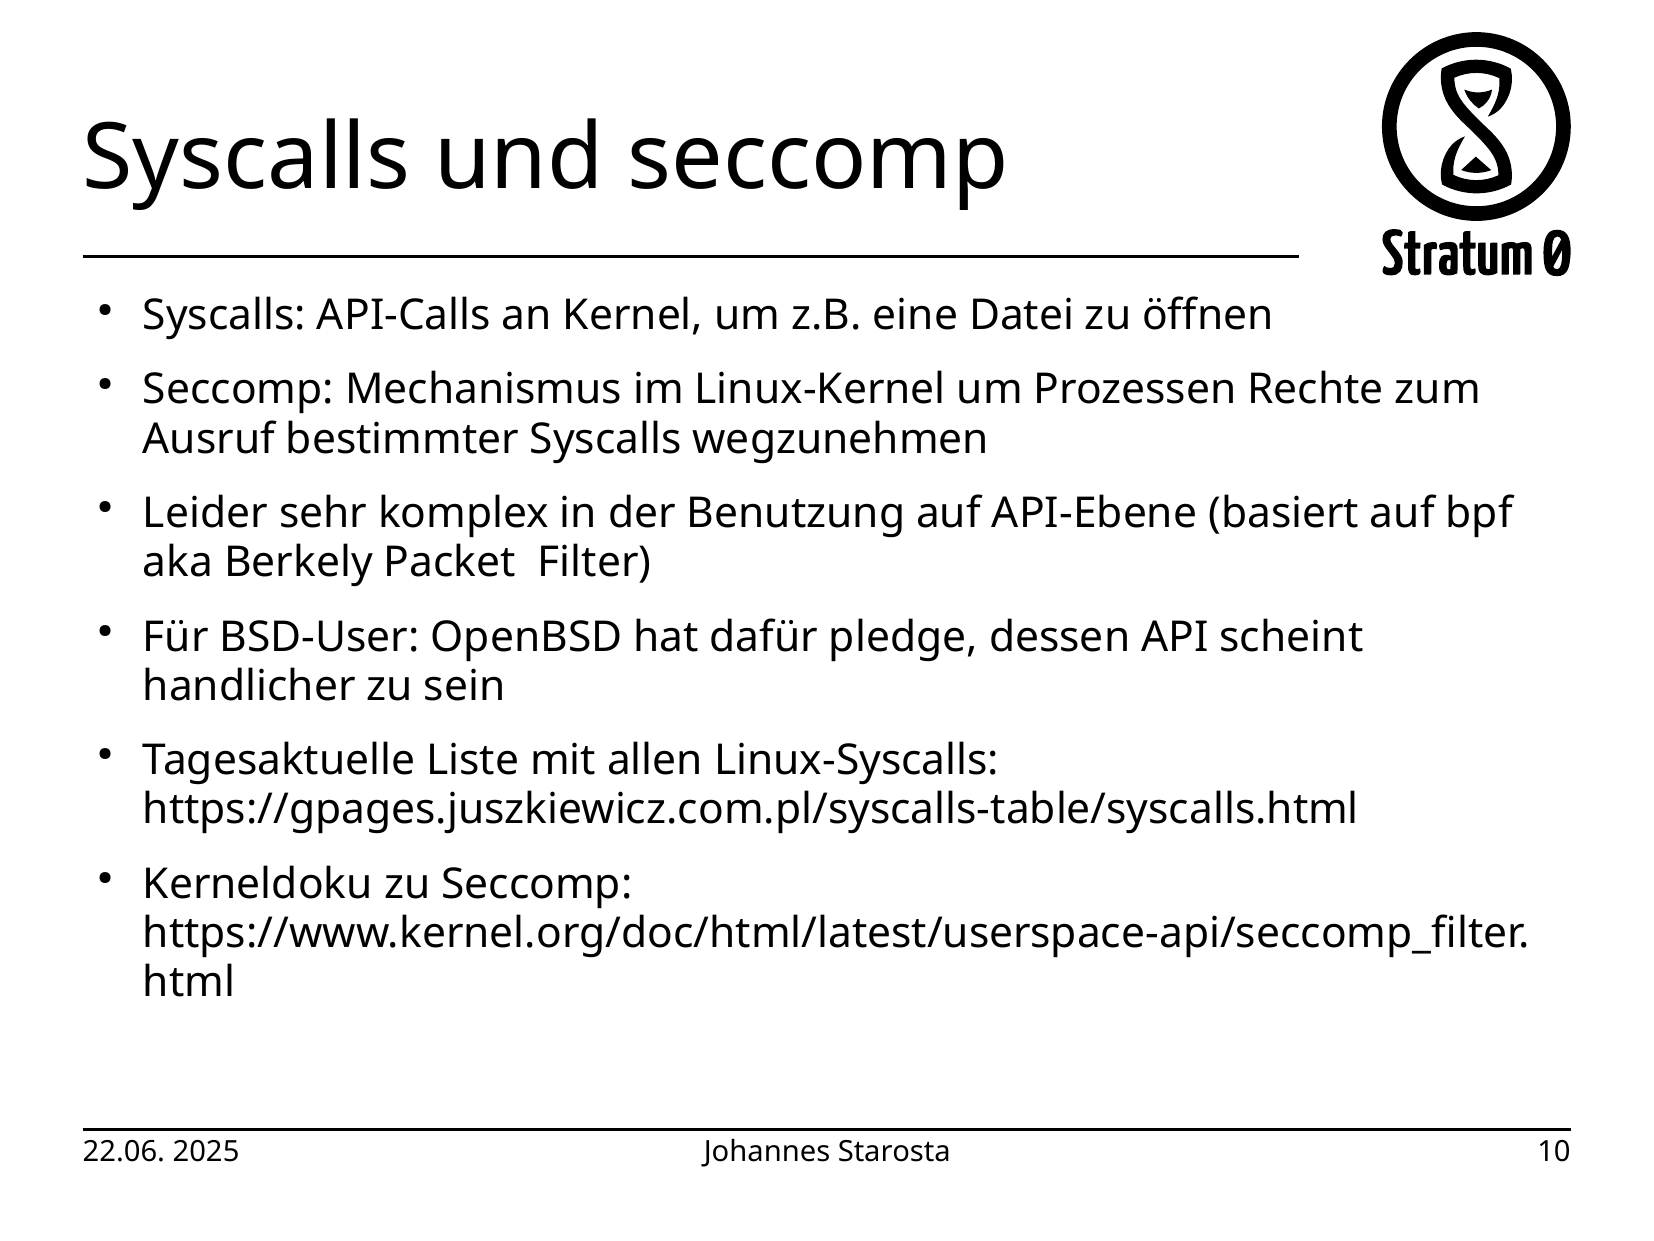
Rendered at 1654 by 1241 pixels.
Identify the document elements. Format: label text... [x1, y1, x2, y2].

list Syscalls: API-Calls an Kernel, um z.B. eine Datei zu öffnen Seccomp: Mechanismus im Linux-Kernel um Prozessen Rechte zum Ausruf bestimmter Syscalls wegzunehmen Leider sehr komplex in der Benutzung auf API-Ebene (basiert auf bpf aka Berkely Packet Filter) Für BSD-User: OpenBSD hat dafür pledge, dessen API scheint handlicher zu sein Tagesaktuelle Liste mit allen Linux-Syscalls: https://gpages.juszkiewicz.com.pl/syscalls-table/syscalls.html Kerneldoku zu Seccomp: https://www.kernel.org/doc/html/latest/userspace-api/seccomp_filter.html [82, 290, 1538, 1010]
title Syscalls und seccomp [82, 49, 1300, 257]
